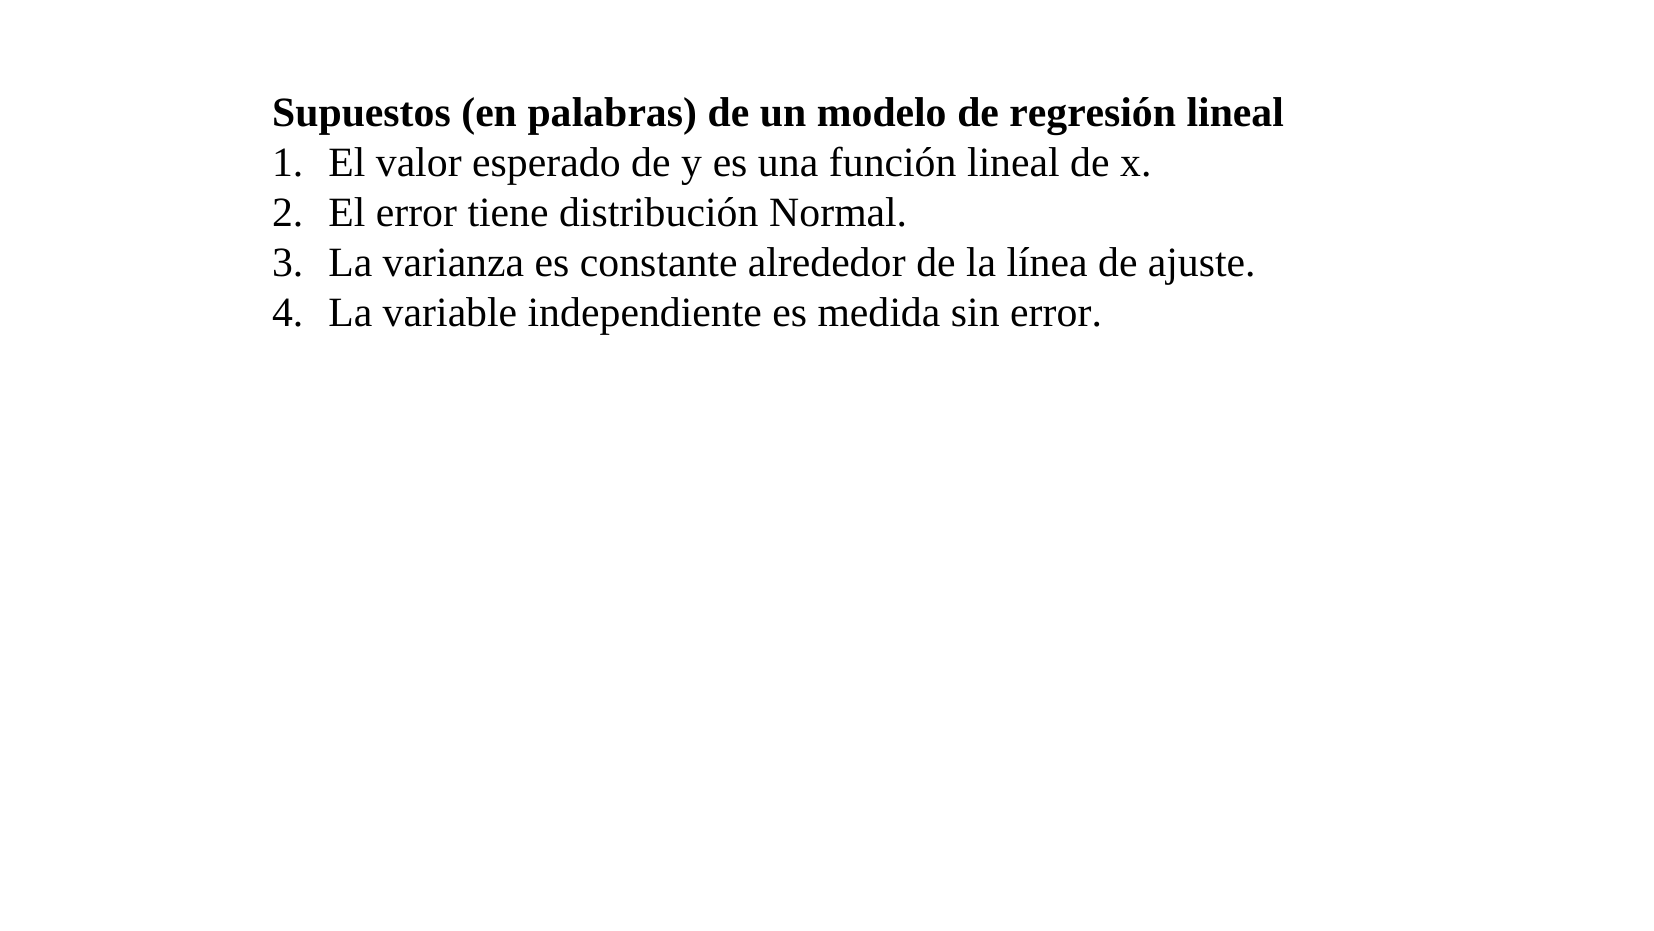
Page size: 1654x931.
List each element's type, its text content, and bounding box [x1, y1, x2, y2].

text_box Supuestos (en palabras) de un modelo de regresión lineal El valor esperado de y es una función lineal de x. El error tiene distribución Normal. La varianza es constante alrededor de la línea de ajuste. La variable independiente es medida sin error. [257, 77, 1413, 344]
